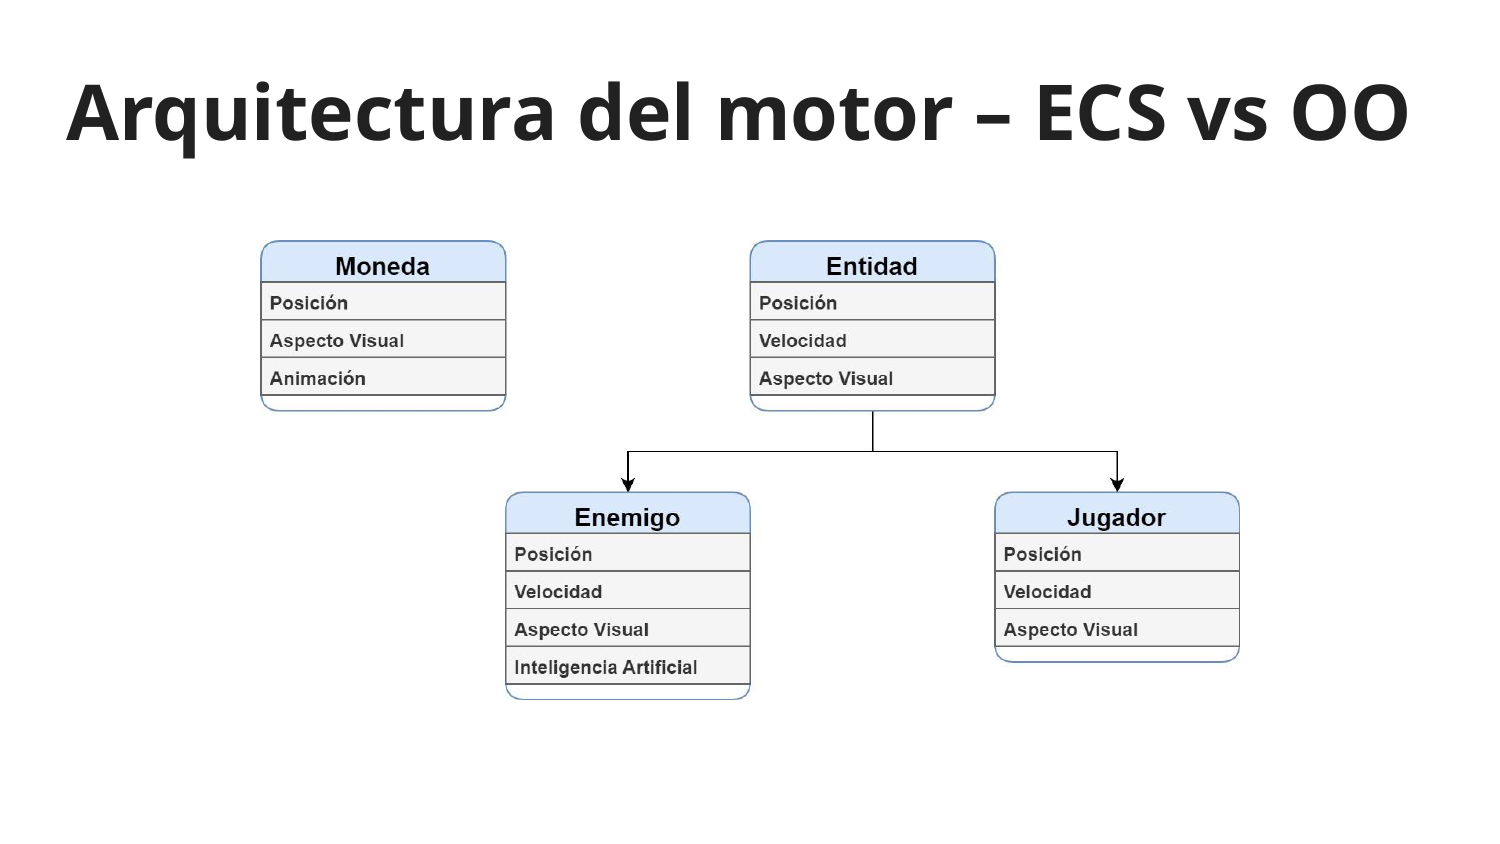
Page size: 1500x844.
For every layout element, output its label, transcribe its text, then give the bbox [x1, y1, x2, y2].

picture [260, 240, 1240, 700]
title Arquitectura del motor – ECS vs OO [51, 48, 1449, 180]
